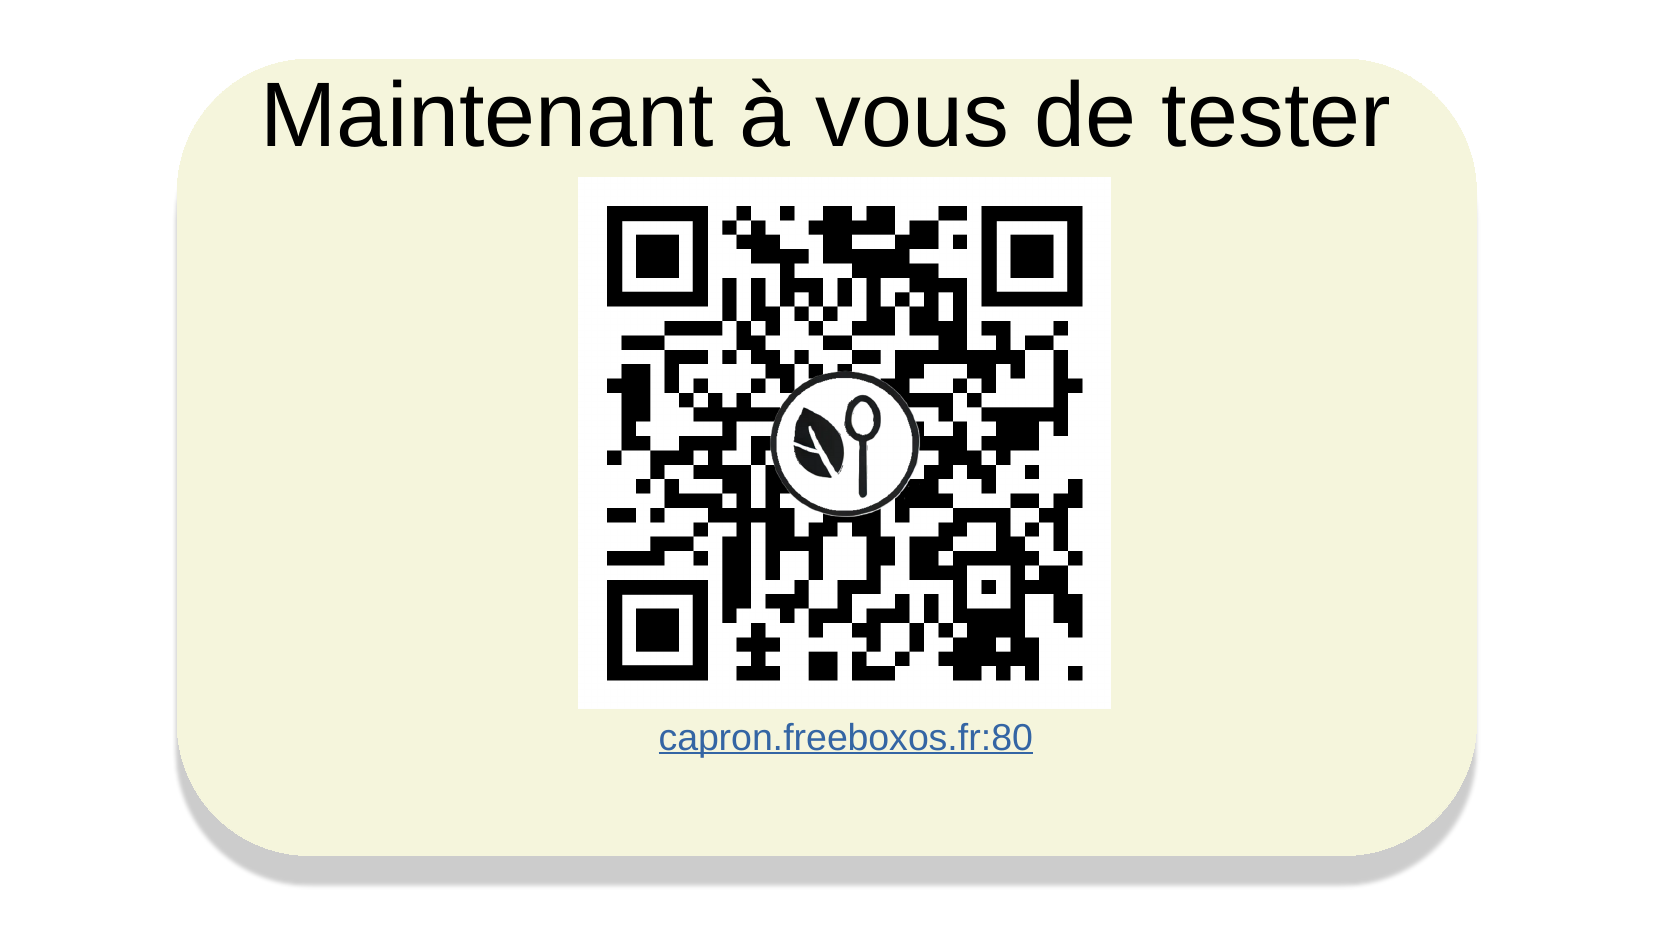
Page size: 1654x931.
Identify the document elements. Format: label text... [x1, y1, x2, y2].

title Maintenant à vous de tester [82, 37, 1571, 193]
picture [578, 177, 1111, 709]
text_box capron.freeboxos.fr:80 [643, 708, 1382, 768]
text_box [177, 193, 1477, 856]
